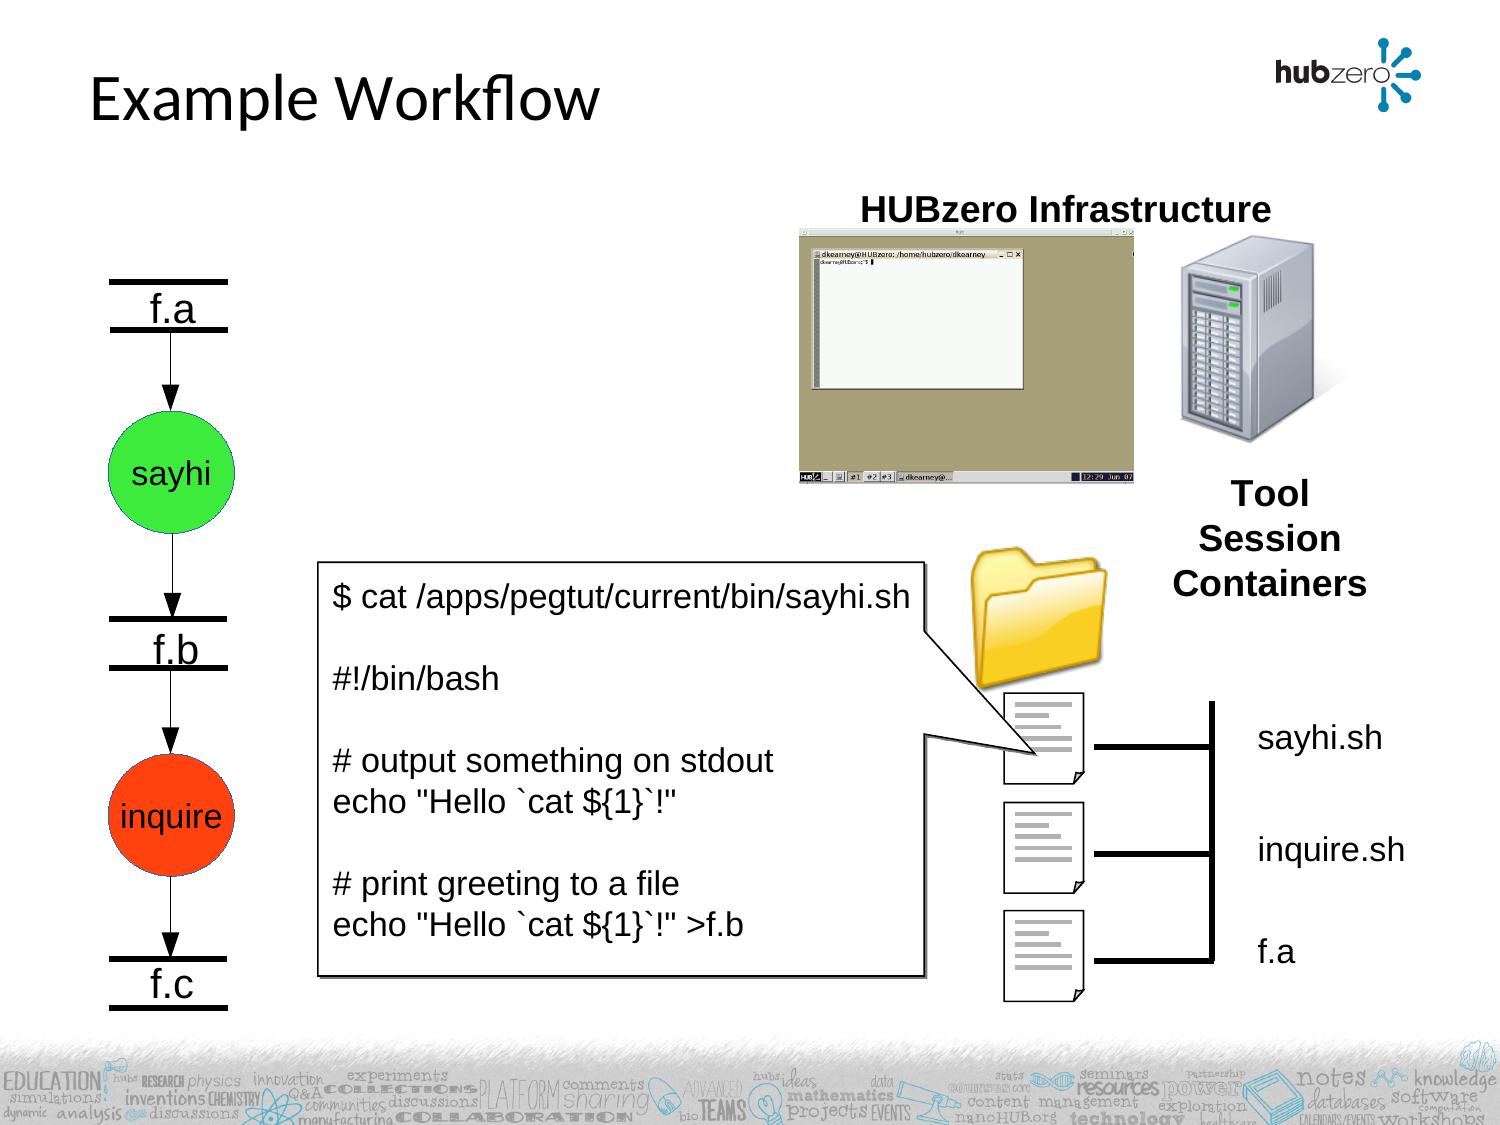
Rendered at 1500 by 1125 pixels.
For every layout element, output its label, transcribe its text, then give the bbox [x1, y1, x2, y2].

text_box inquire [108, 753, 235, 877]
text_box [317, 562, 925, 566]
text_box [1004, 910, 1084, 1002]
picture [1156, 228, 1367, 451]
text_box sayhi [108, 411, 235, 534]
text_box f.c [135, 1011, 221, 1015]
picture [799, 228, 1134, 484]
text_box $ cat /apps/pegtut/current/bin/sayhi.sh #!/bin/bash # output something on stdout echo "Hello `cat ${1}`!" # print greeting to a file echo "Hello `cat ${1}`!" >f.b [317, 566, 927, 992]
text_box Tool Session Containers [1157, 461, 1395, 612]
text_box f.a [135, 285, 211, 327]
text_box inquire.sh [1242, 820, 1421, 877]
text_box f.a [1242, 922, 1311, 979]
text_box [927, 634, 1084, 784]
text_box f.b [138, 622, 215, 665]
picture [1272, 35, 1424, 44]
text_box [1004, 802, 1084, 894]
text_box f.b [138, 671, 170, 680]
text_box f.a [171, 333, 211, 339]
text_box HUBzero Infrastructure [845, 177, 1288, 238]
picture [0, 1034, 1500, 1125]
text_box sayhi.sh [1242, 707, 1399, 764]
text_box f.c [135, 949, 169, 956]
text_box f.c [135, 962, 221, 1005]
picture [967, 518, 1142, 694]
text_box f.a [135, 333, 170, 339]
title Example Workflow [75, 44, 1425, 144]
text_box f.b [171, 671, 215, 680]
text_box f.c [172, 949, 221, 956]
text_box f.a [135, 274, 211, 279]
